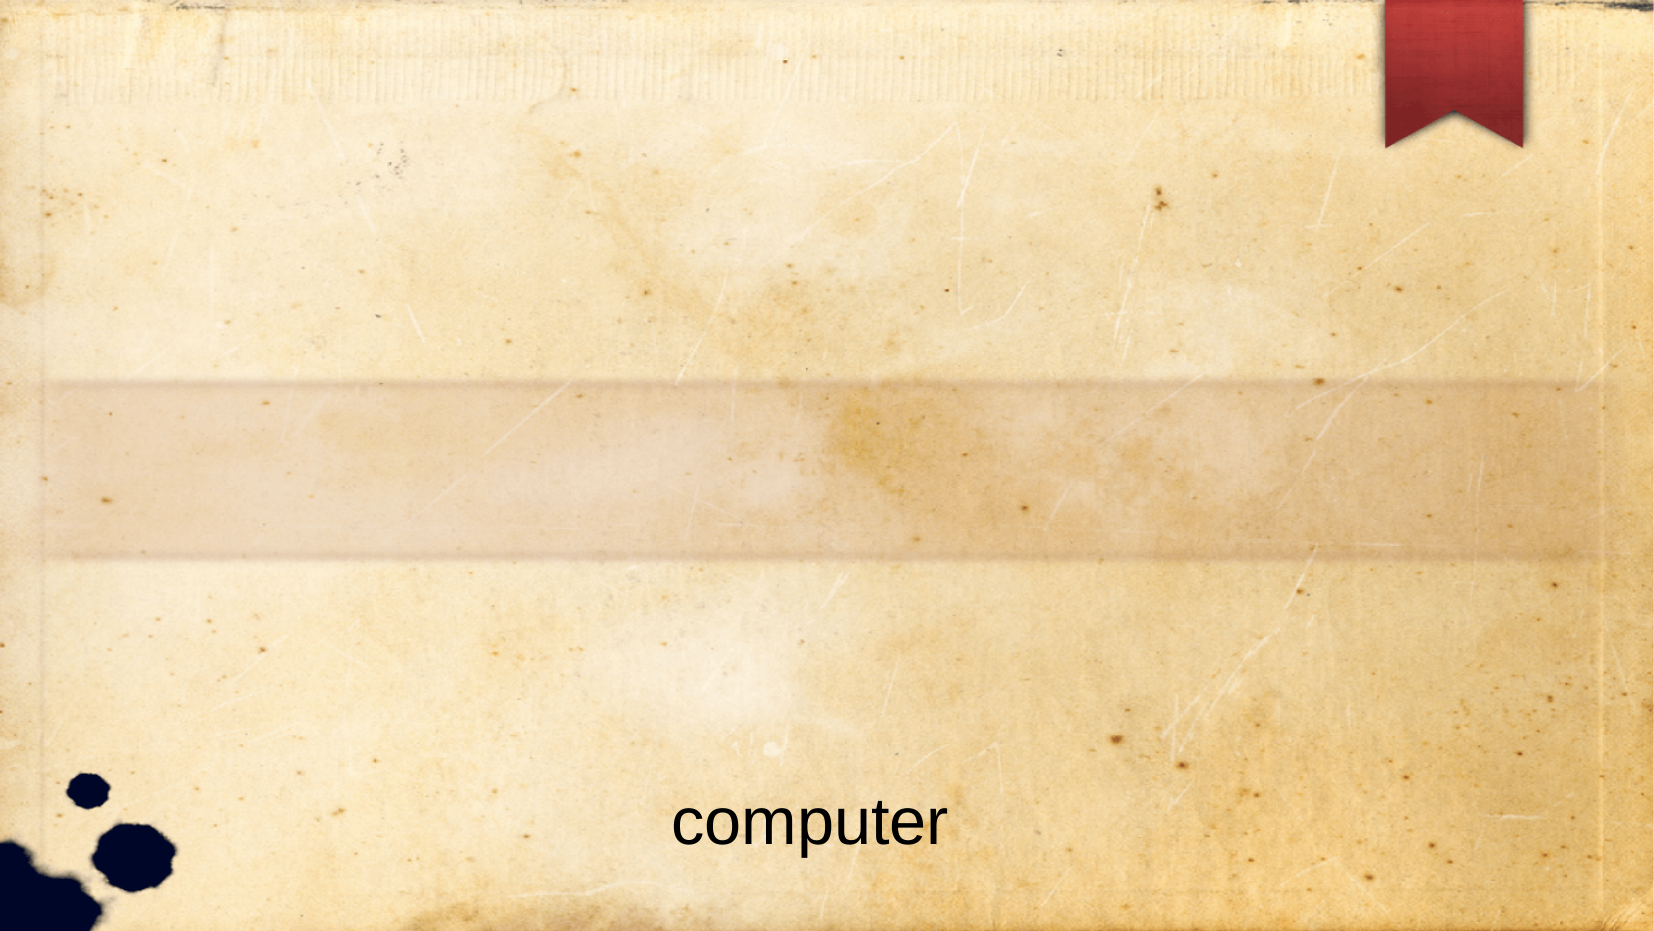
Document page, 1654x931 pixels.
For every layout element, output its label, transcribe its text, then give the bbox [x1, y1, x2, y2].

subtitle computer [82, 584, 1538, 931]
picture [0, 0, 1654, 931]
